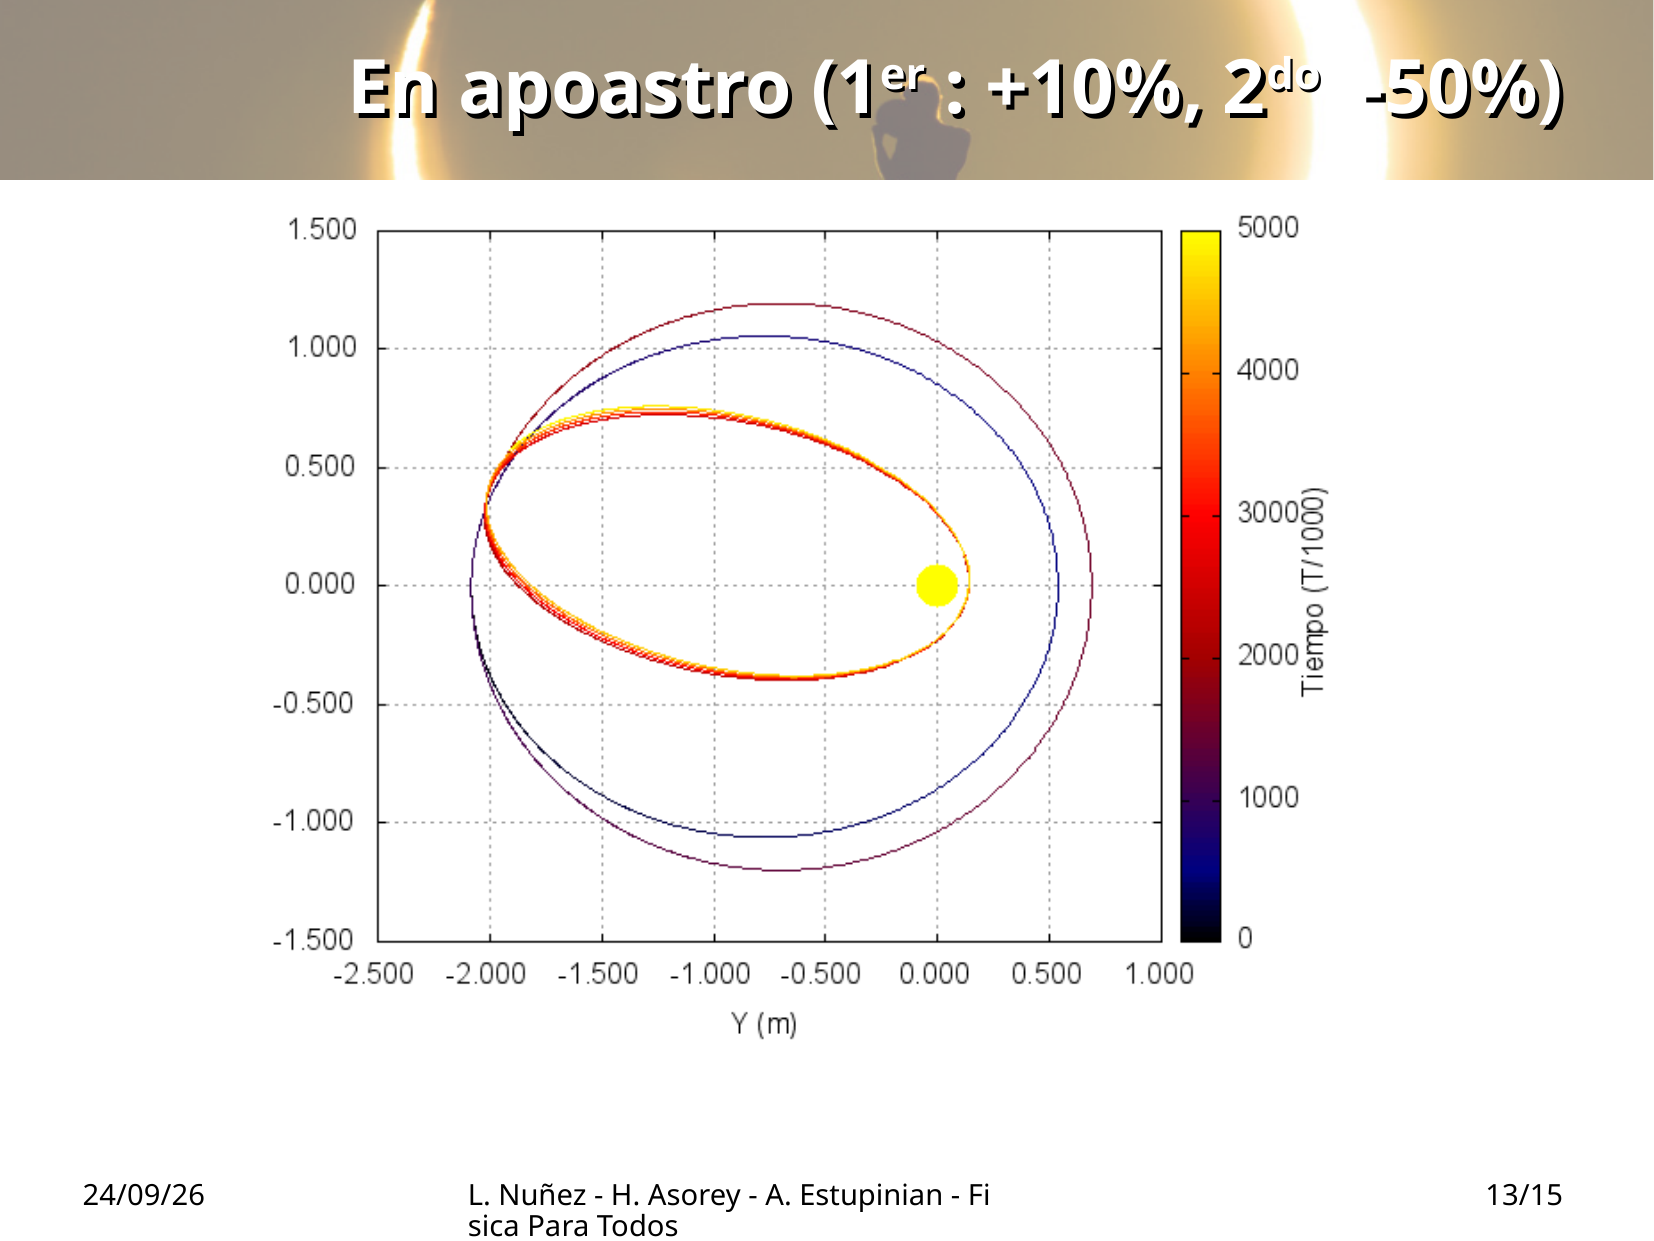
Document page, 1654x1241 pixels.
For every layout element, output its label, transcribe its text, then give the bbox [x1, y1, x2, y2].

picture [0, 0, 1654, 180]
picture [226, 195, 1366, 1051]
title En apoastro (1er : +10%, 2do -50%) [75, 19, 1564, 151]
